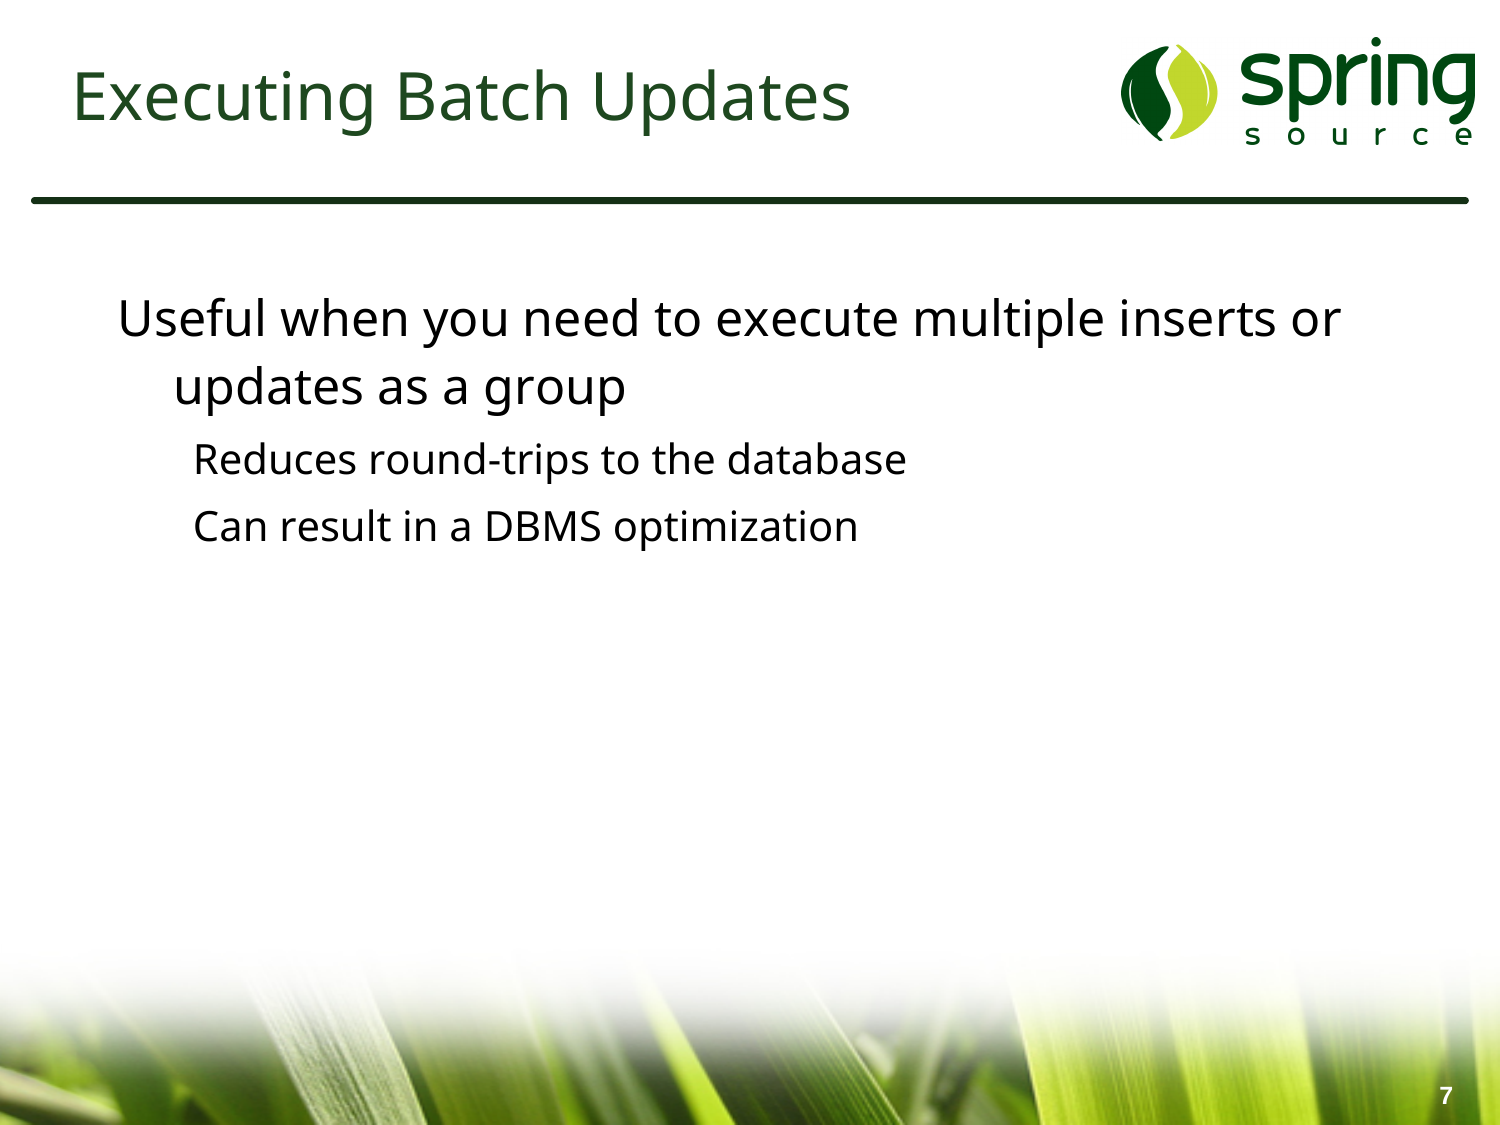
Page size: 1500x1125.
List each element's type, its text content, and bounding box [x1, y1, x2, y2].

picture [0, 944, 1500, 1125]
picture [1121, 37, 1475, 145]
title Executing Batch Updates [56, 13, 1089, 176]
list Useful when you need to execute multiple inserts or updates as a group Reduces round-trips to the database Can result in a DBMS optimization [103, 275, 1394, 938]
